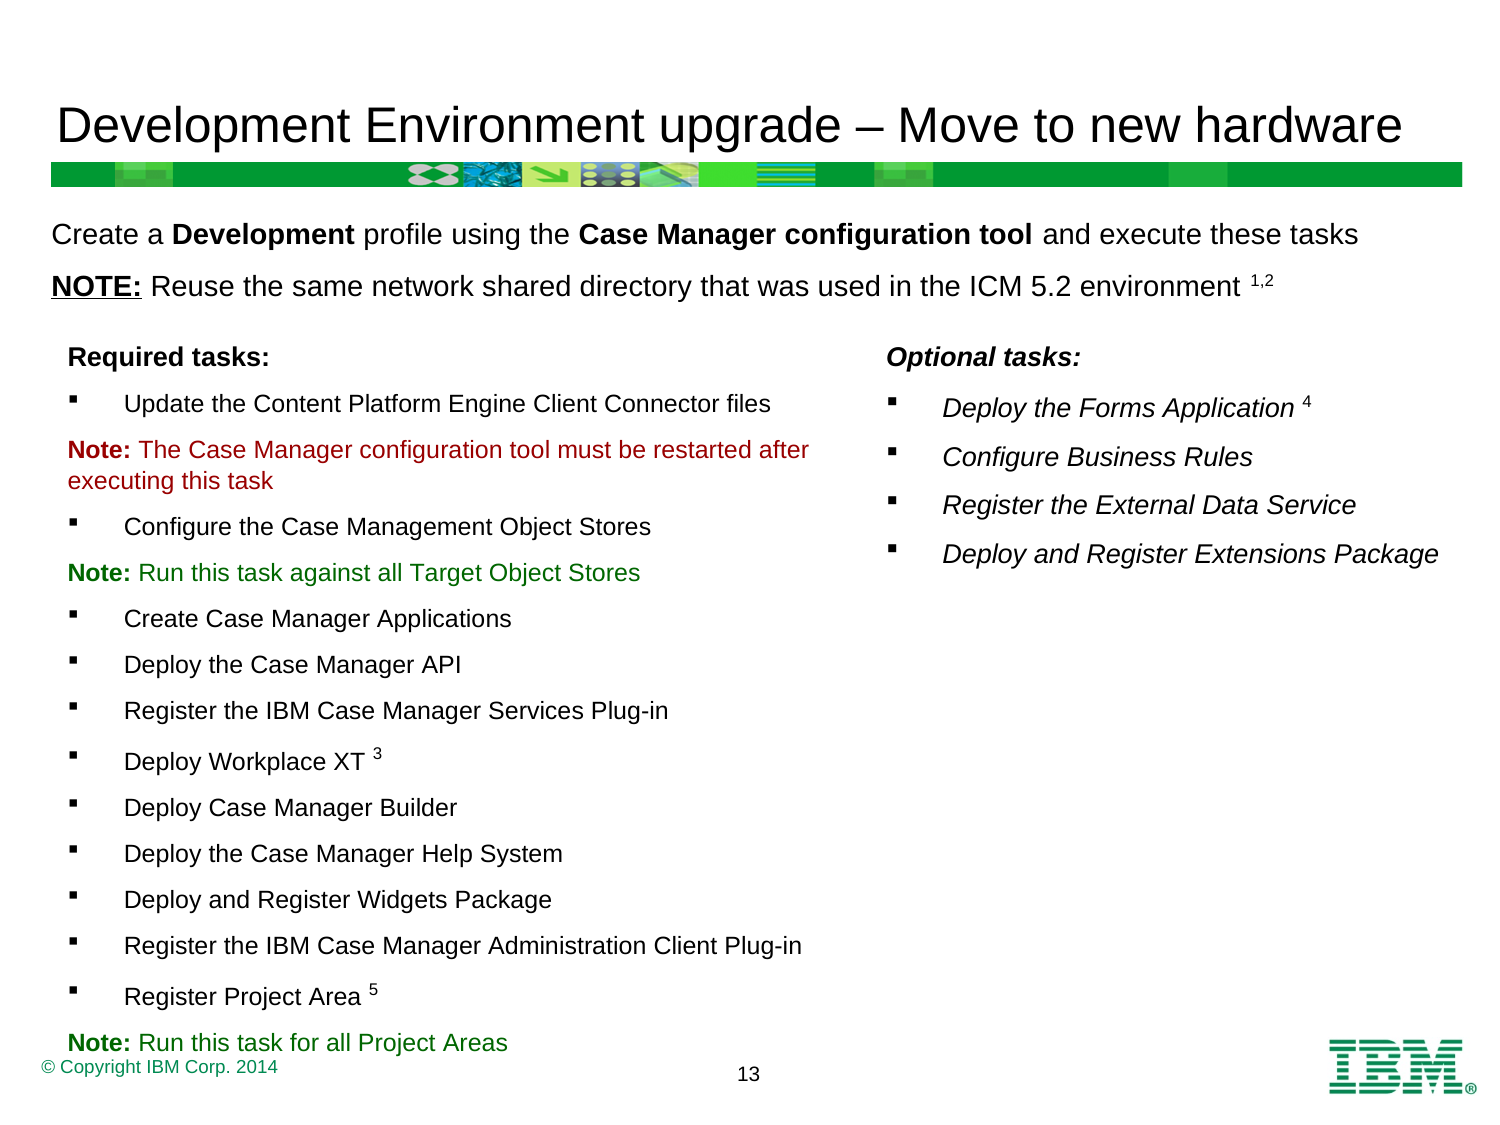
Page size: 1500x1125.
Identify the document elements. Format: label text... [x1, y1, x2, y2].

list Optional tasks: Deploy the Forms Application 4 Configure Business Rules Register the External Data Service Deploy and Register Extensions Package [871, 329, 1479, 559]
list Required tasks: Update the Content Platform Engine Client Connector files Note: The Case Manager configuration tool must be restarted after executing this task Configure the Case Management Object Stores Note: Run this task against all Target Object Stores Create Case Manager Applications Deploy the Case Manager API Register the IBM Case Manager Services Plug-in Deploy Workplace XT 3 Deploy Case Manager Builder Deploy the Case Manager Help System Deploy and Register Widgets Package Register the IBM Case Manager Administration Client Plug-in Register Project Area 5 Note: Run this task for all Project Areas [52, 329, 889, 1047]
picture [1327, 1037, 1479, 1096]
list Create a Development profile using the Case Manager configuration tool and execute these tasks NOTE: Reuse the same network shared directory that was used in the ICM 5.2 environment 1,2 [36, 201, 1461, 322]
title Development Environment upgrade – Move to new hardware [41, 54, 1477, 189]
